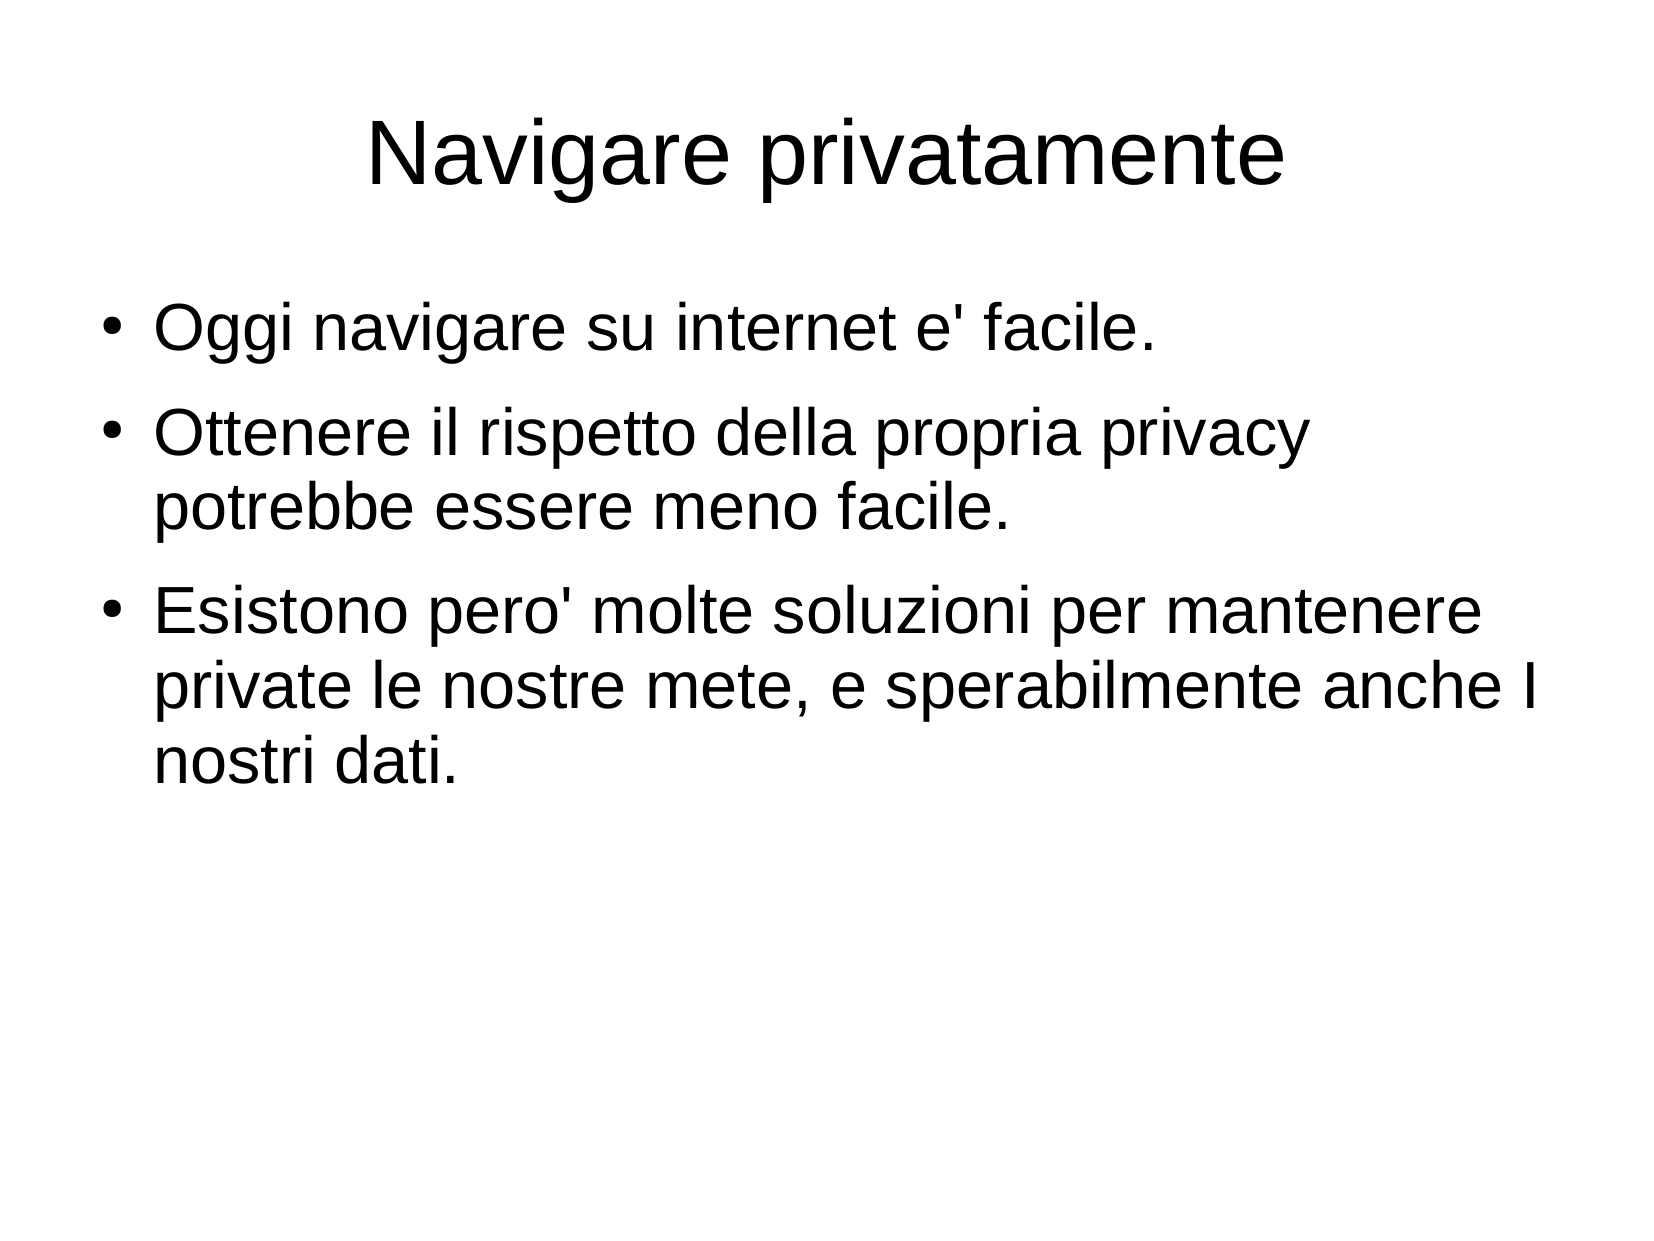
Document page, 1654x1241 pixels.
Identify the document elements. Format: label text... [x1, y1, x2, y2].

title Navigare privatamente [82, 49, 1571, 257]
list Oggi navigare su internet e' facile. Ottenere il rispetto della propria privacy potrebbe essere meno facile. Esistono pero' molte soluzioni per mantenere private le nostre mete, e sperabilmente anche I nostri dati. [82, 290, 1571, 1010]
